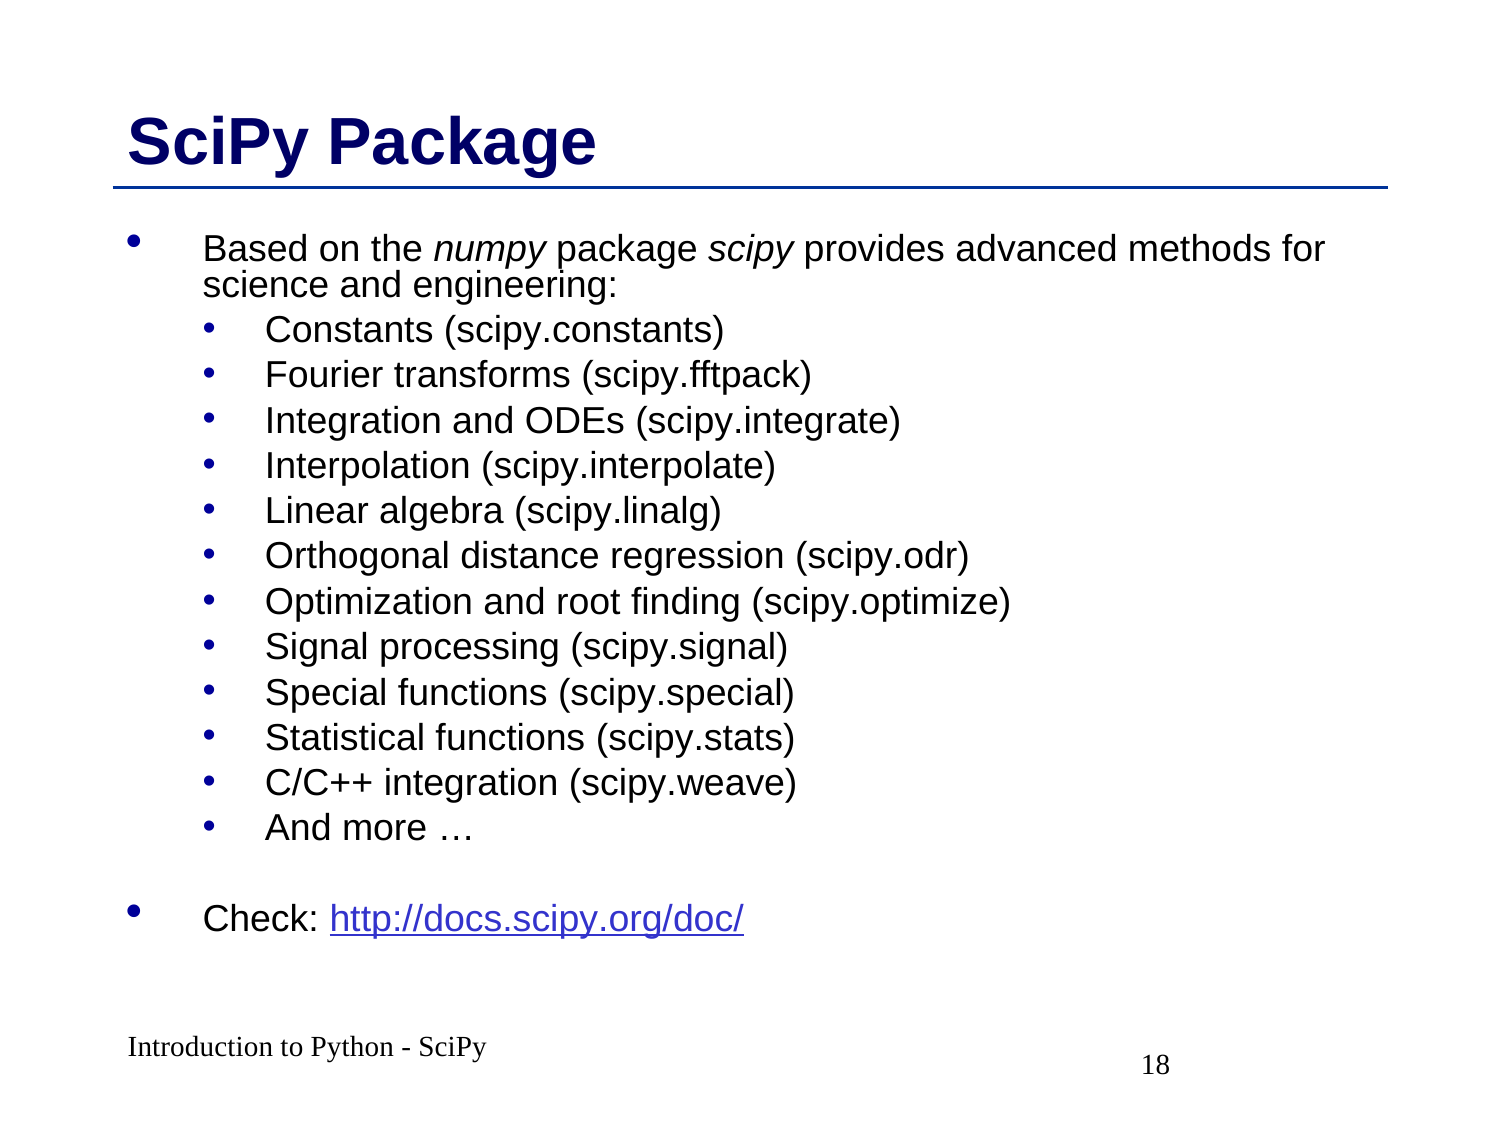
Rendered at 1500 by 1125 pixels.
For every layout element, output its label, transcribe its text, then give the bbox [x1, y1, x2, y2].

text_box <number> [1074, 1025, 1388, 1101]
text_box Introduction to Python - SciPy [112, 1025, 501, 1101]
title SciPy Package [112, 89, 1388, 186]
list Based on the numpy package scipy provides advanced methods for science and engineering: Constants (scipy.constants) Fourier transforms (scipy.fftpack) Integration and ODEs (scipy.integrate) Interpolation (scipy.interpolate) Linear algebra (scipy.linalg) Orthogonal distance regression (scipy.odr) Optimization and root finding (scipy.optimize) Signal processing (scipy.signal) Special functions (scipy.special) Statistical functions (scipy.stats) C/C++ integration (scipy.weave) And more … Check: http://docs.scipy.org/doc/ [112, 224, 1438, 1018]
